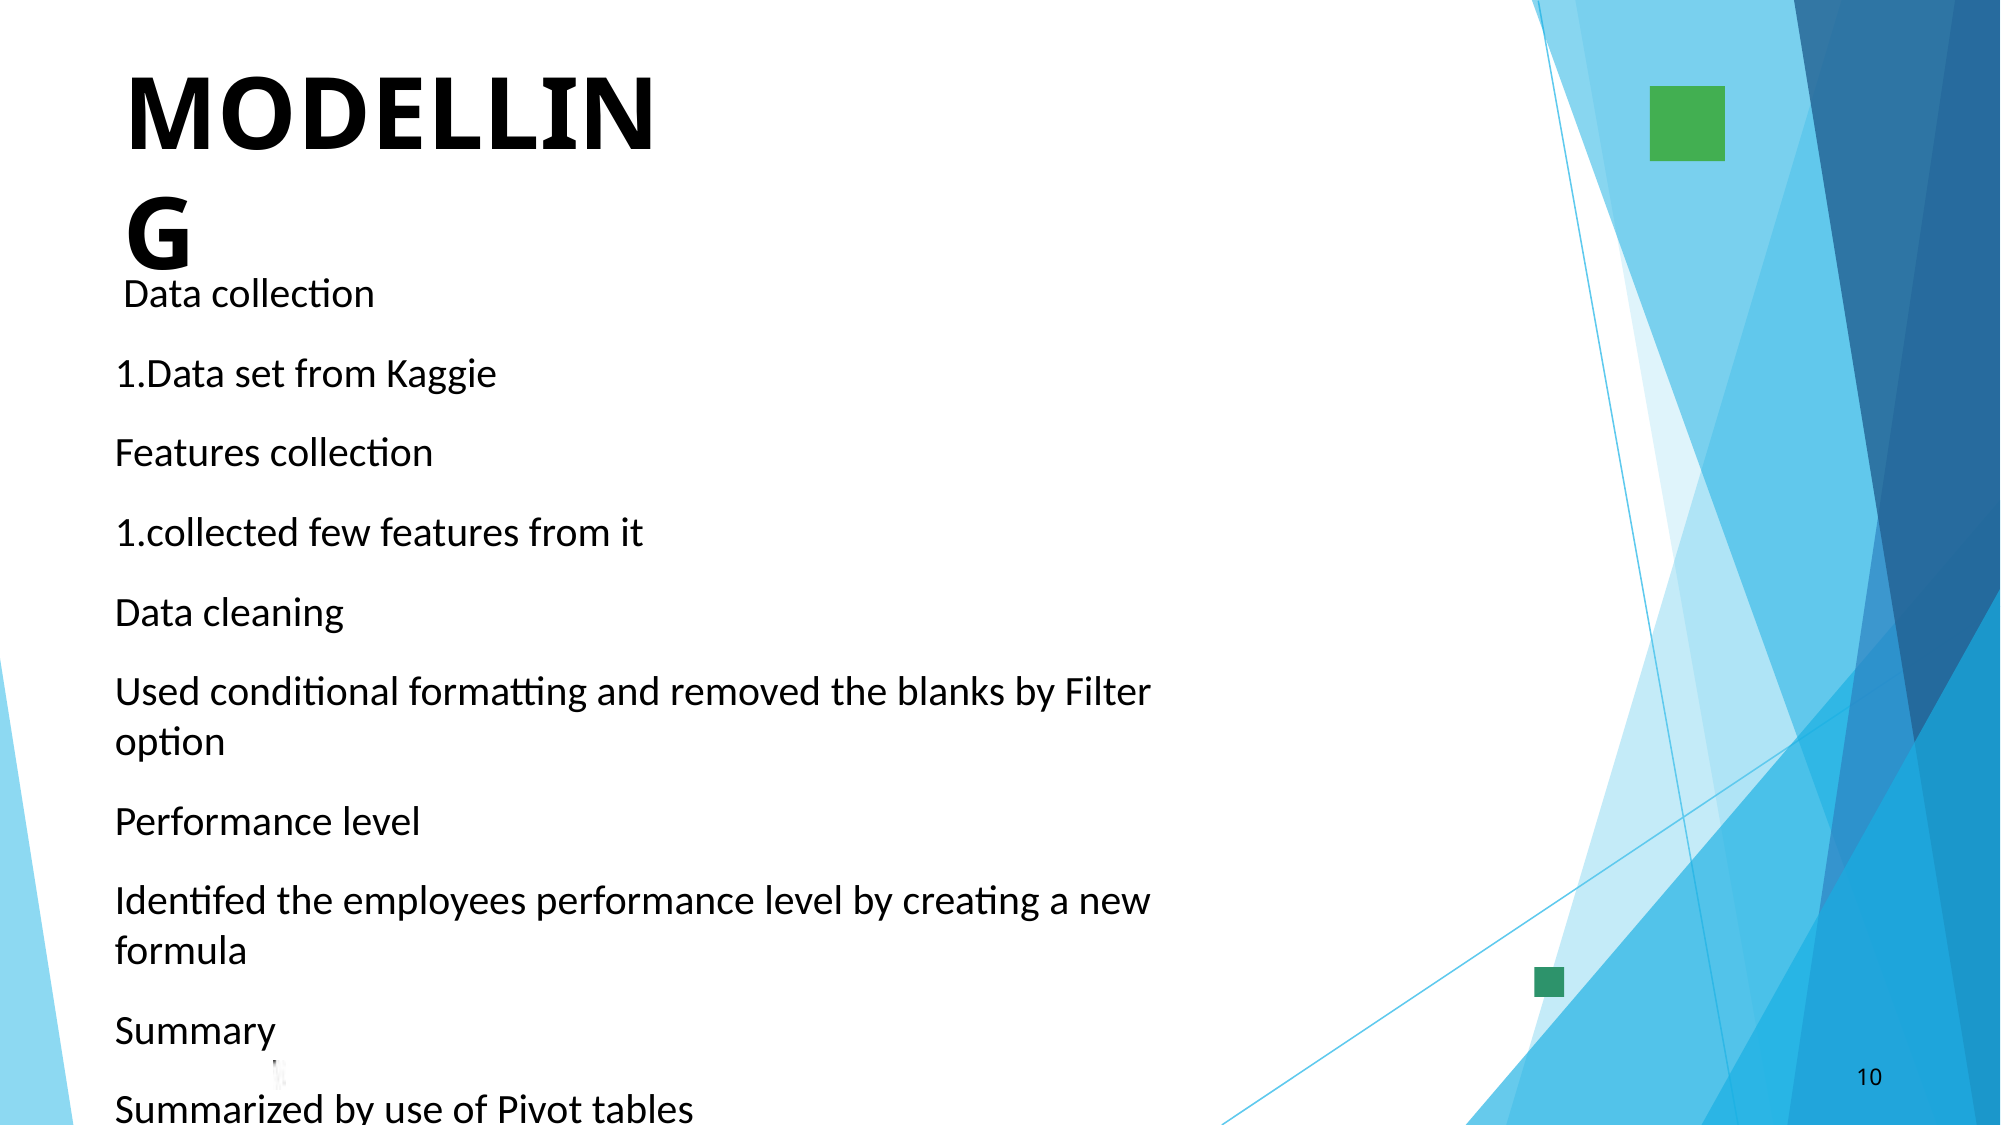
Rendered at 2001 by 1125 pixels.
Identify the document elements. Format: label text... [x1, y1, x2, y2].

text_box [1534, 967, 1565, 997]
list Data collection 1.Data set from Kaggie Features collection 1.collected few features from it Data cleaning Used conditional formatting and removed the blanks by Filter option Performance level Identifed the employees performance level by creating a new formula Summary Summarized by use of Pivot tables Data Vizualization by Chart graph [99, 258, 1200, 961]
text_box [1649, 86, 1725, 162]
text_box <number> [1849, 1061, 1888, 1095]
picture [273, 1060, 286, 1091]
text_box MODELLING [121, 47, 664, 258]
